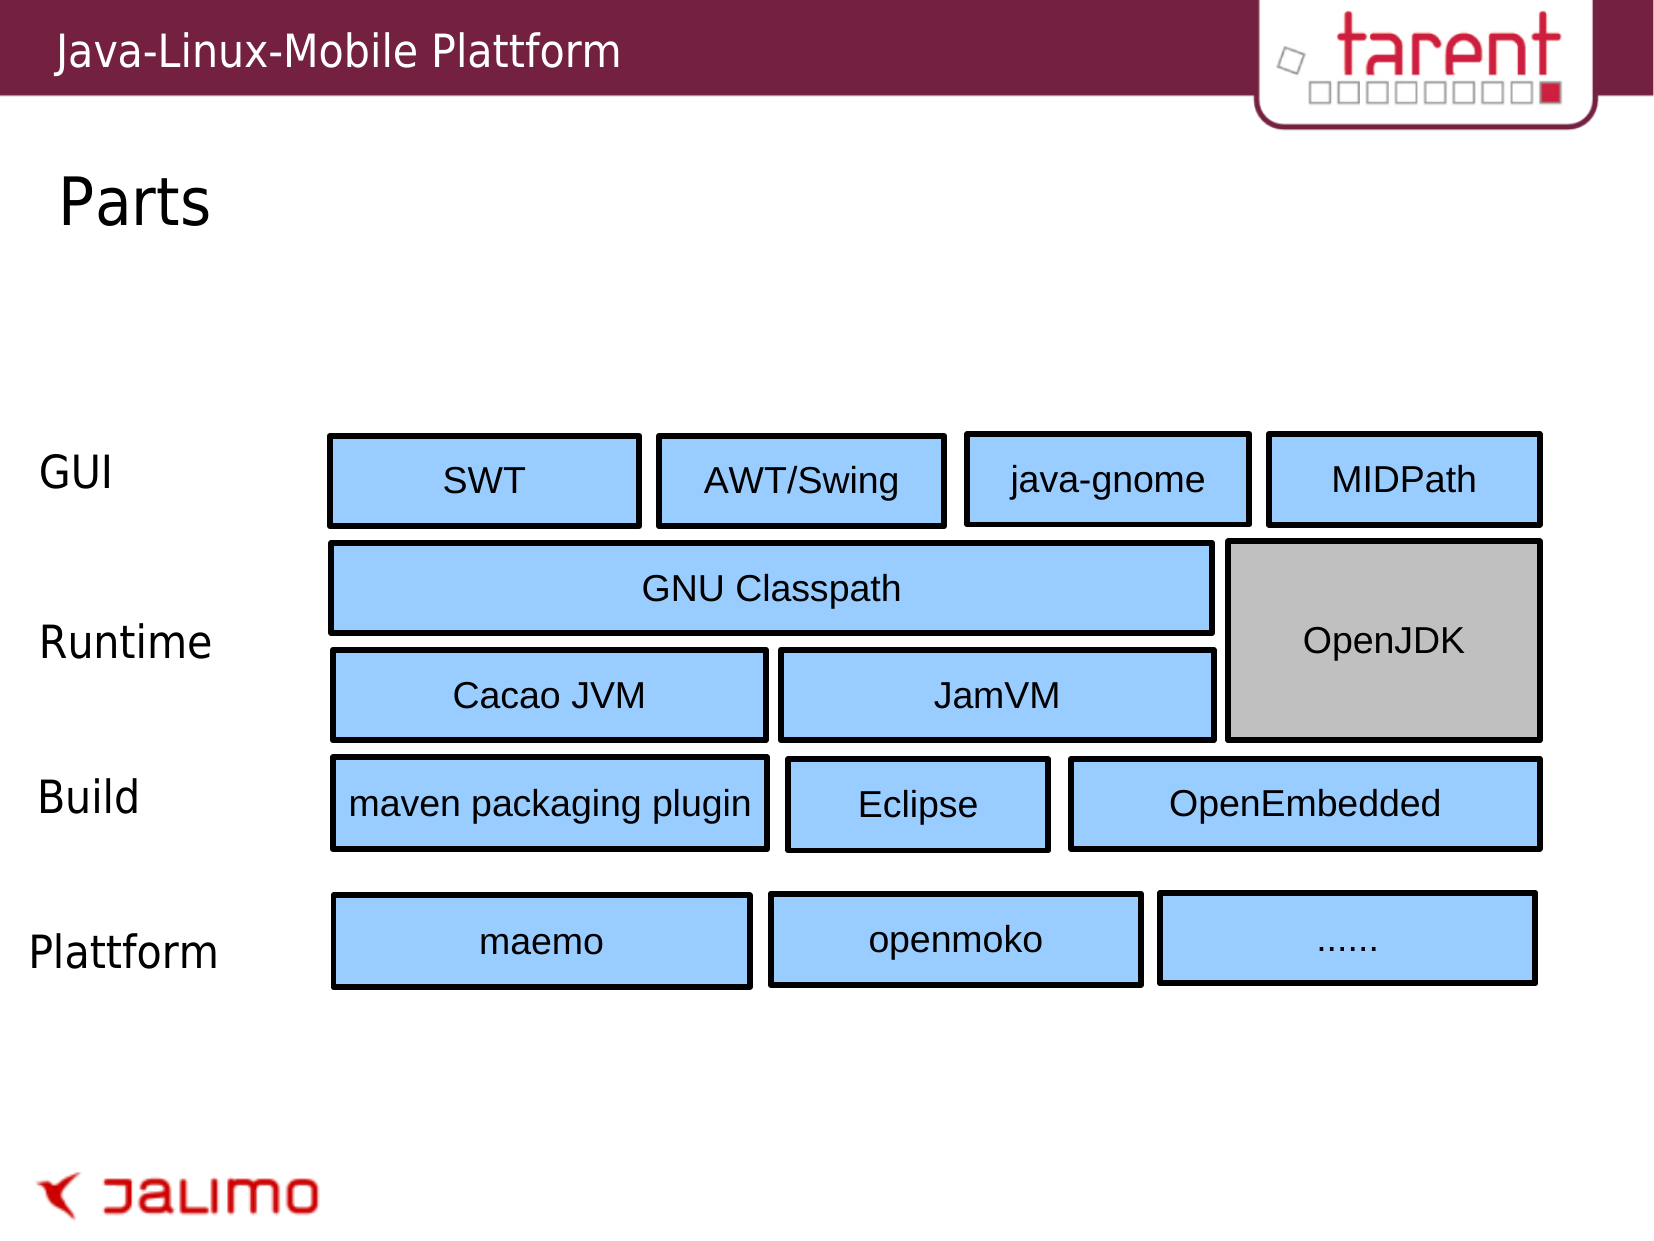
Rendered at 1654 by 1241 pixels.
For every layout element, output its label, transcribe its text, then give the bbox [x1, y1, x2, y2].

text_box SWT [329, 435, 640, 527]
text_box AWT/Swing [658, 435, 945, 527]
title Build [37, 763, 302, 832]
text_box OpenJDK [1228, 541, 1540, 741]
text_box maemo [333, 895, 750, 988]
title Runtime [38, 608, 303, 678]
text_box Cacao JVM [332, 649, 767, 741]
text_box MIDPath [1268, 434, 1540, 525]
text_box JamVM [780, 649, 1214, 741]
text_box Eclipse [788, 759, 1049, 851]
text_box openmoko [770, 893, 1142, 985]
text_box GNU Classpath [331, 542, 1213, 634]
picture [0, 0, 1654, 146]
text_box java-gnome [967, 434, 1250, 525]
text_box OpenEmbedded [1070, 758, 1540, 849]
text_box ...... [1160, 893, 1536, 984]
title Plattform [28, 917, 293, 987]
text_box maven packaging plugin [332, 757, 768, 850]
title GUI [38, 438, 303, 508]
title Parts [59, 162, 1625, 241]
picture [32, 1171, 324, 1222]
